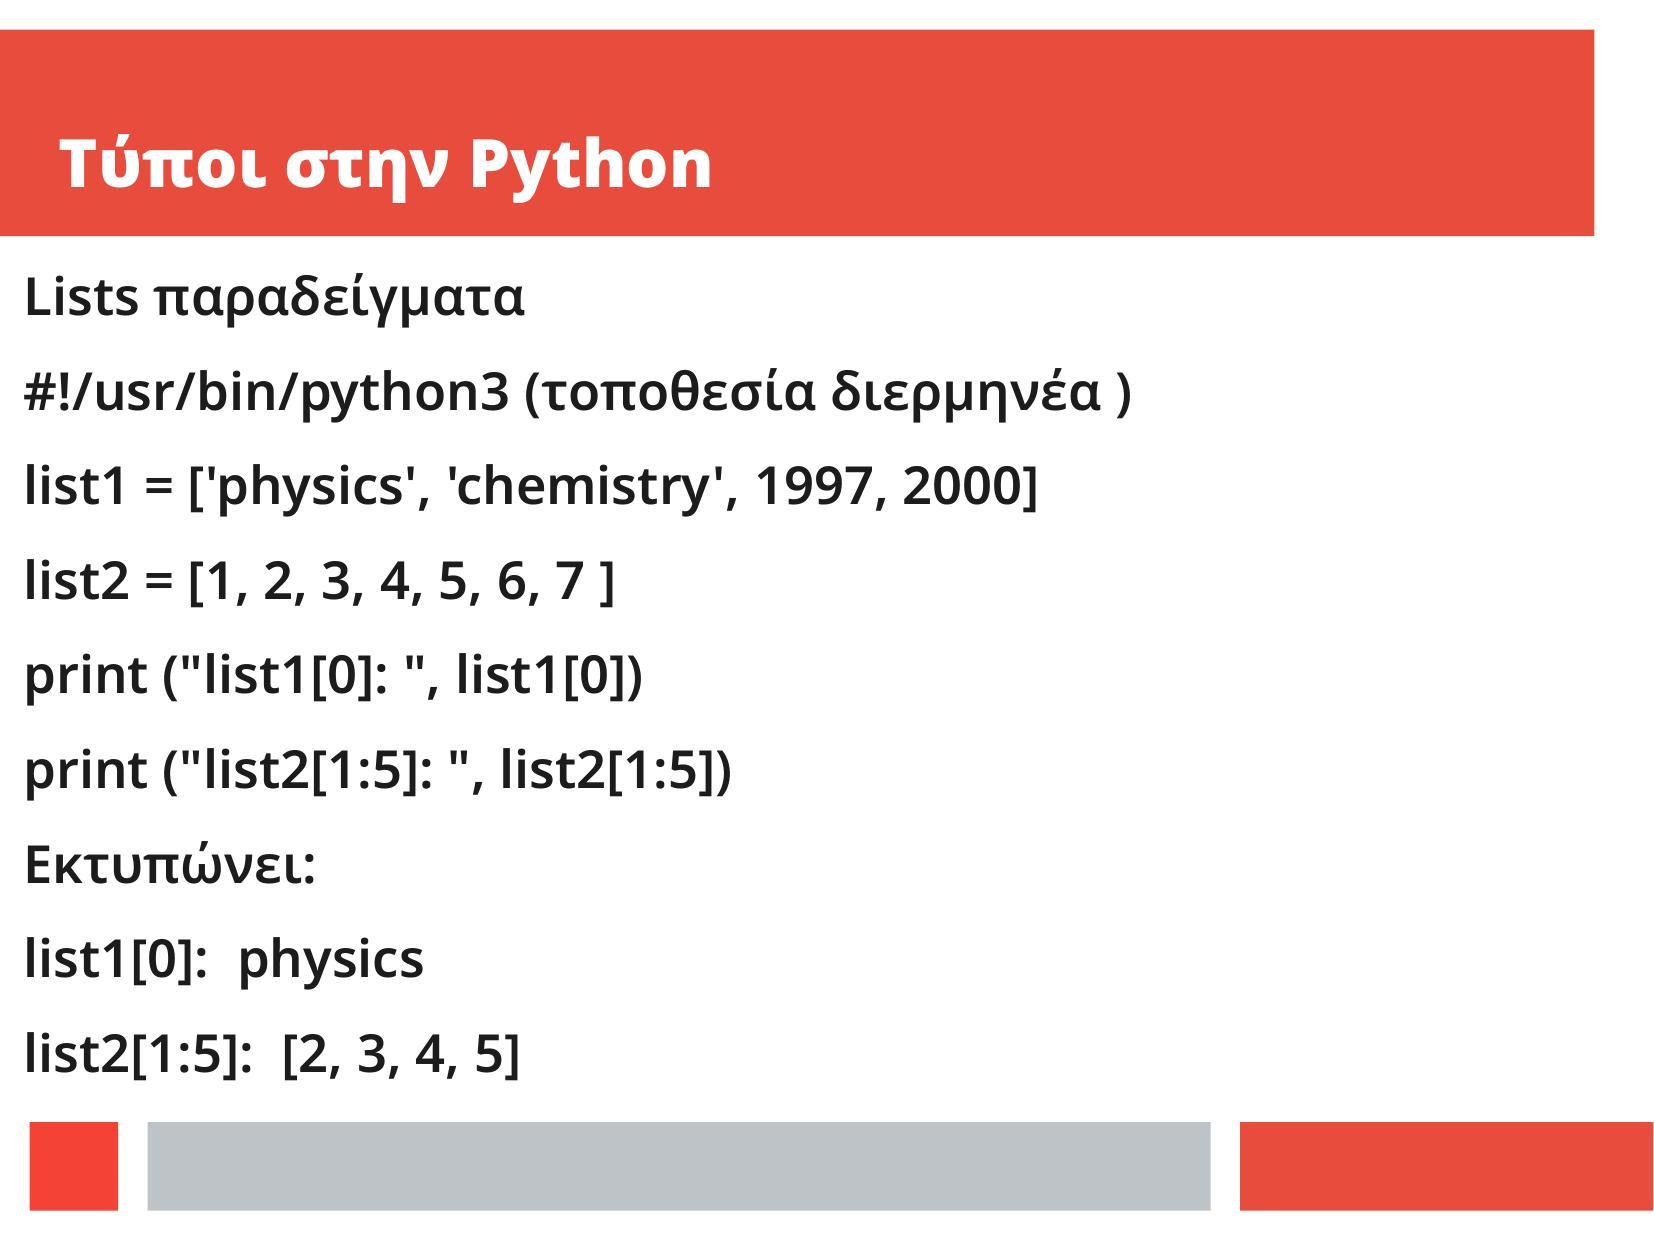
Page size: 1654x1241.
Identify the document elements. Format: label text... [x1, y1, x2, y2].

list Lists παραδείγματα #!/usr/bin/python3 (τοποθεσία διερμηνέα ) list1 = ['physics', 'chemistry', 1997, 2000] list2 = [1, 2, 3, 4, 5, 6, 7 ] print ("list1[0]: ", list1[0]) print ("list2[1:5]: ", list2[1:5]) Εκτυπώνει: list1[0]: physics list2[1:5]: [2, 3, 4, 5] [23, 259, 1619, 1093]
title Tύποι στην Python [59, 59, 1595, 207]
